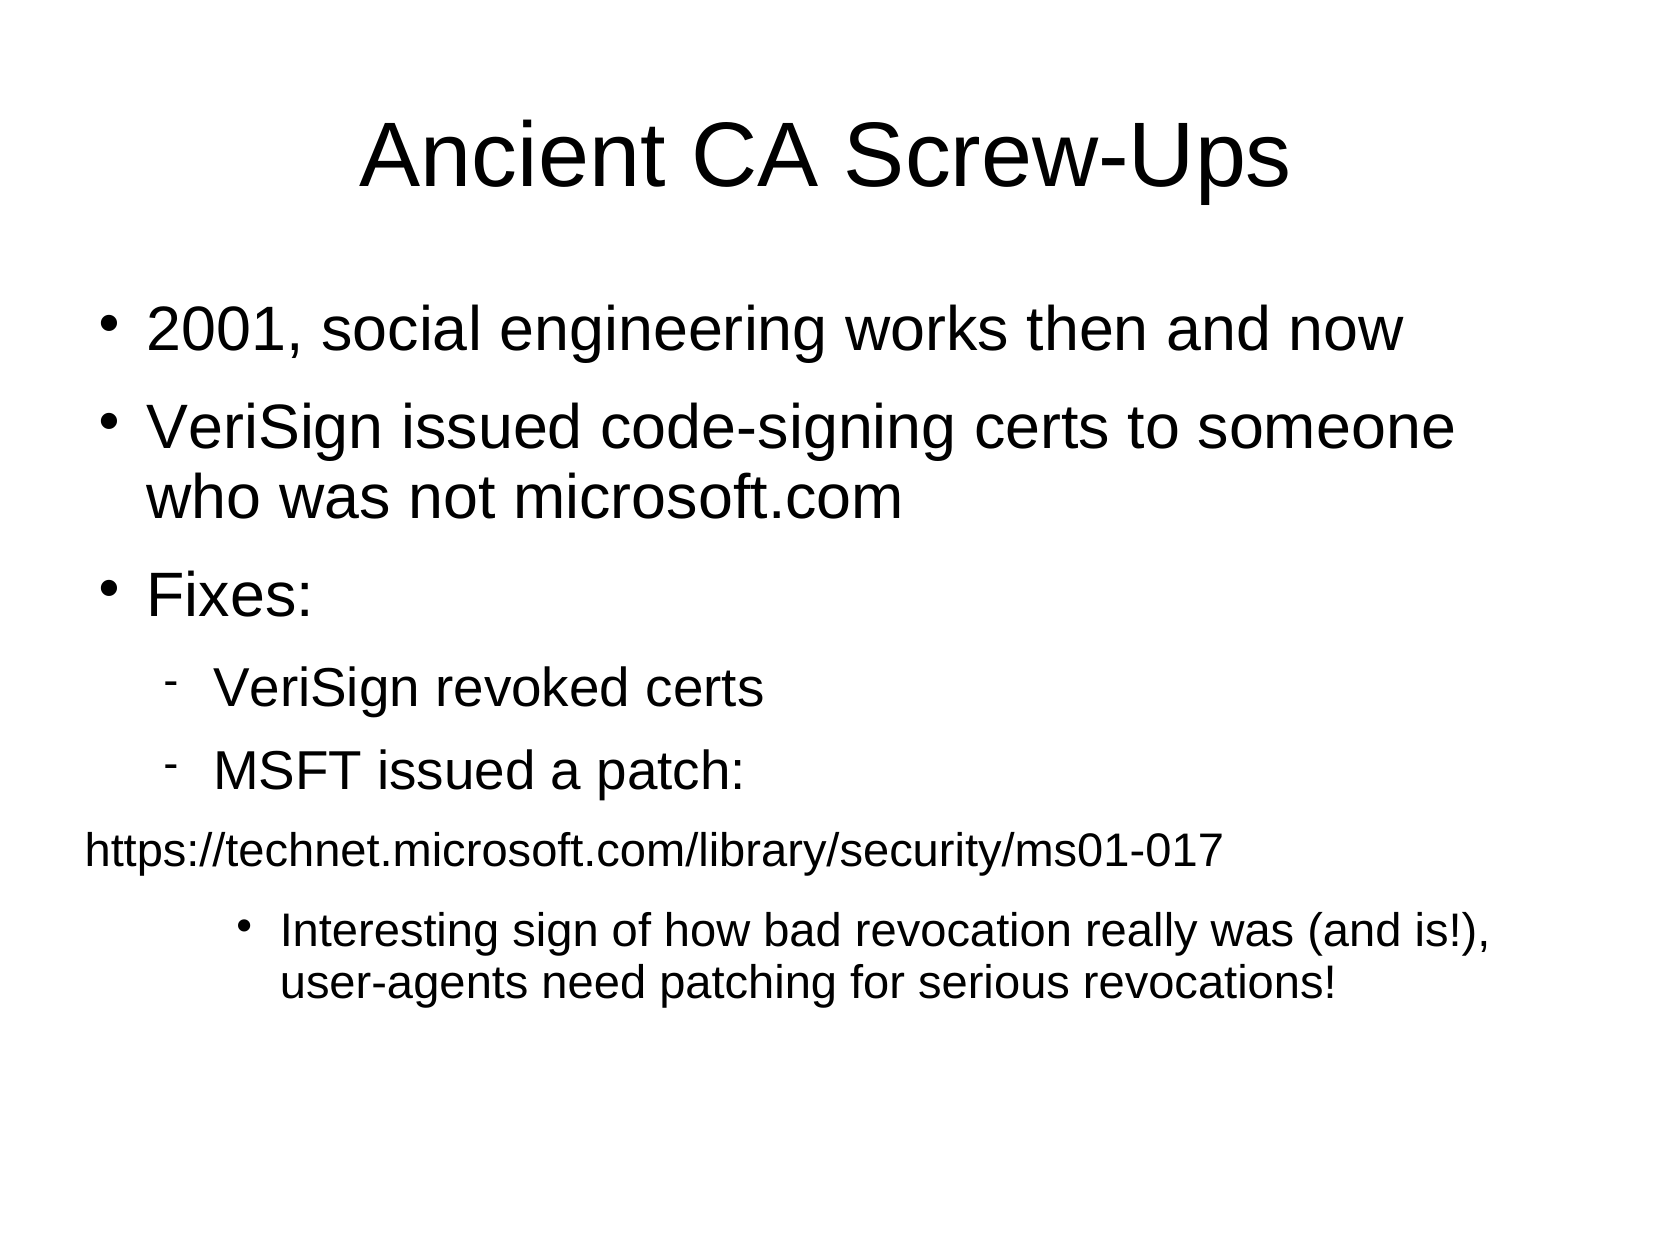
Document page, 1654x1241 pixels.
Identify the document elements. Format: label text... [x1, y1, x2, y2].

title Ancient CA Screw-Ups [82, 49, 1571, 257]
list 2001, social engineering works then and now VeriSign issued code-signing certs to someone who was not microsoft.com Fixes: VeriSign revoked certs MSFT issued a patch: https://technet.microsoft.com/library/security/ms01-017 Interesting sign of how bad revocation really was (and is!), user-agents need patching for serious revocations! [82, 290, 1538, 1010]
